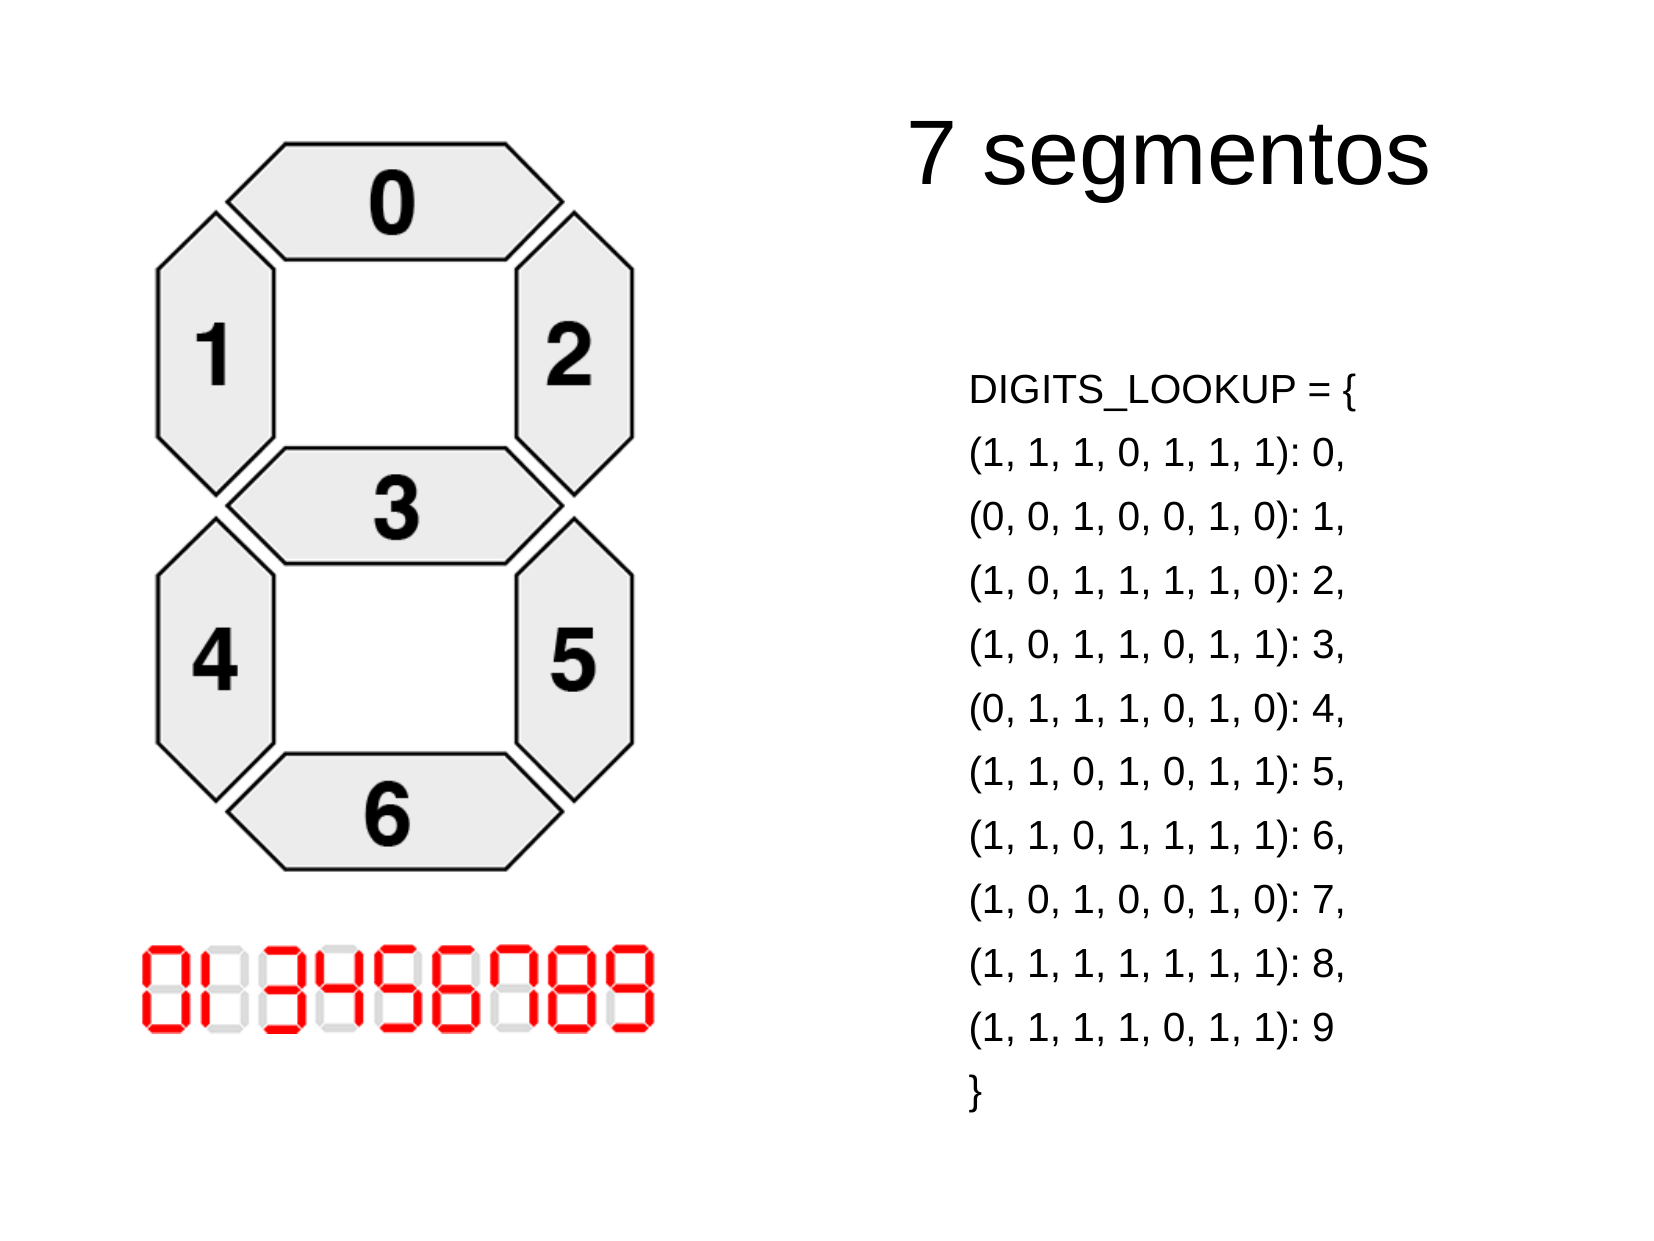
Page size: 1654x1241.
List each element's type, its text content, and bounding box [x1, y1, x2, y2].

picture [141, 944, 658, 1034]
picture [130, 118, 662, 900]
list DIGITS_LOOKUP = { (1, 1, 1, 0, 1, 1, 1): 0, (0, 0, 1, 0, 0, 1, 0): 1, (1, 0, 1, 1, 1, 1, 0): 2, (1, 0, 1, 1, 0, 1, 1): 3, (0, 1, 1, 1, 0, 1, 0): 4, (1, 1, 0, 1, 0, 1, 1): 5, (1, 1, 0, 1, 1, 1, 1): 6, (1, 0, 1, 0, 0, 1, 0): 7, (1, 1, 1, 1, 1, 1, 1): 8, (1, 1, 1, 1, 0, 1, 1): 9 } [968, 366, 1453, 1134]
title 7 segmentos [767, 49, 1571, 257]
